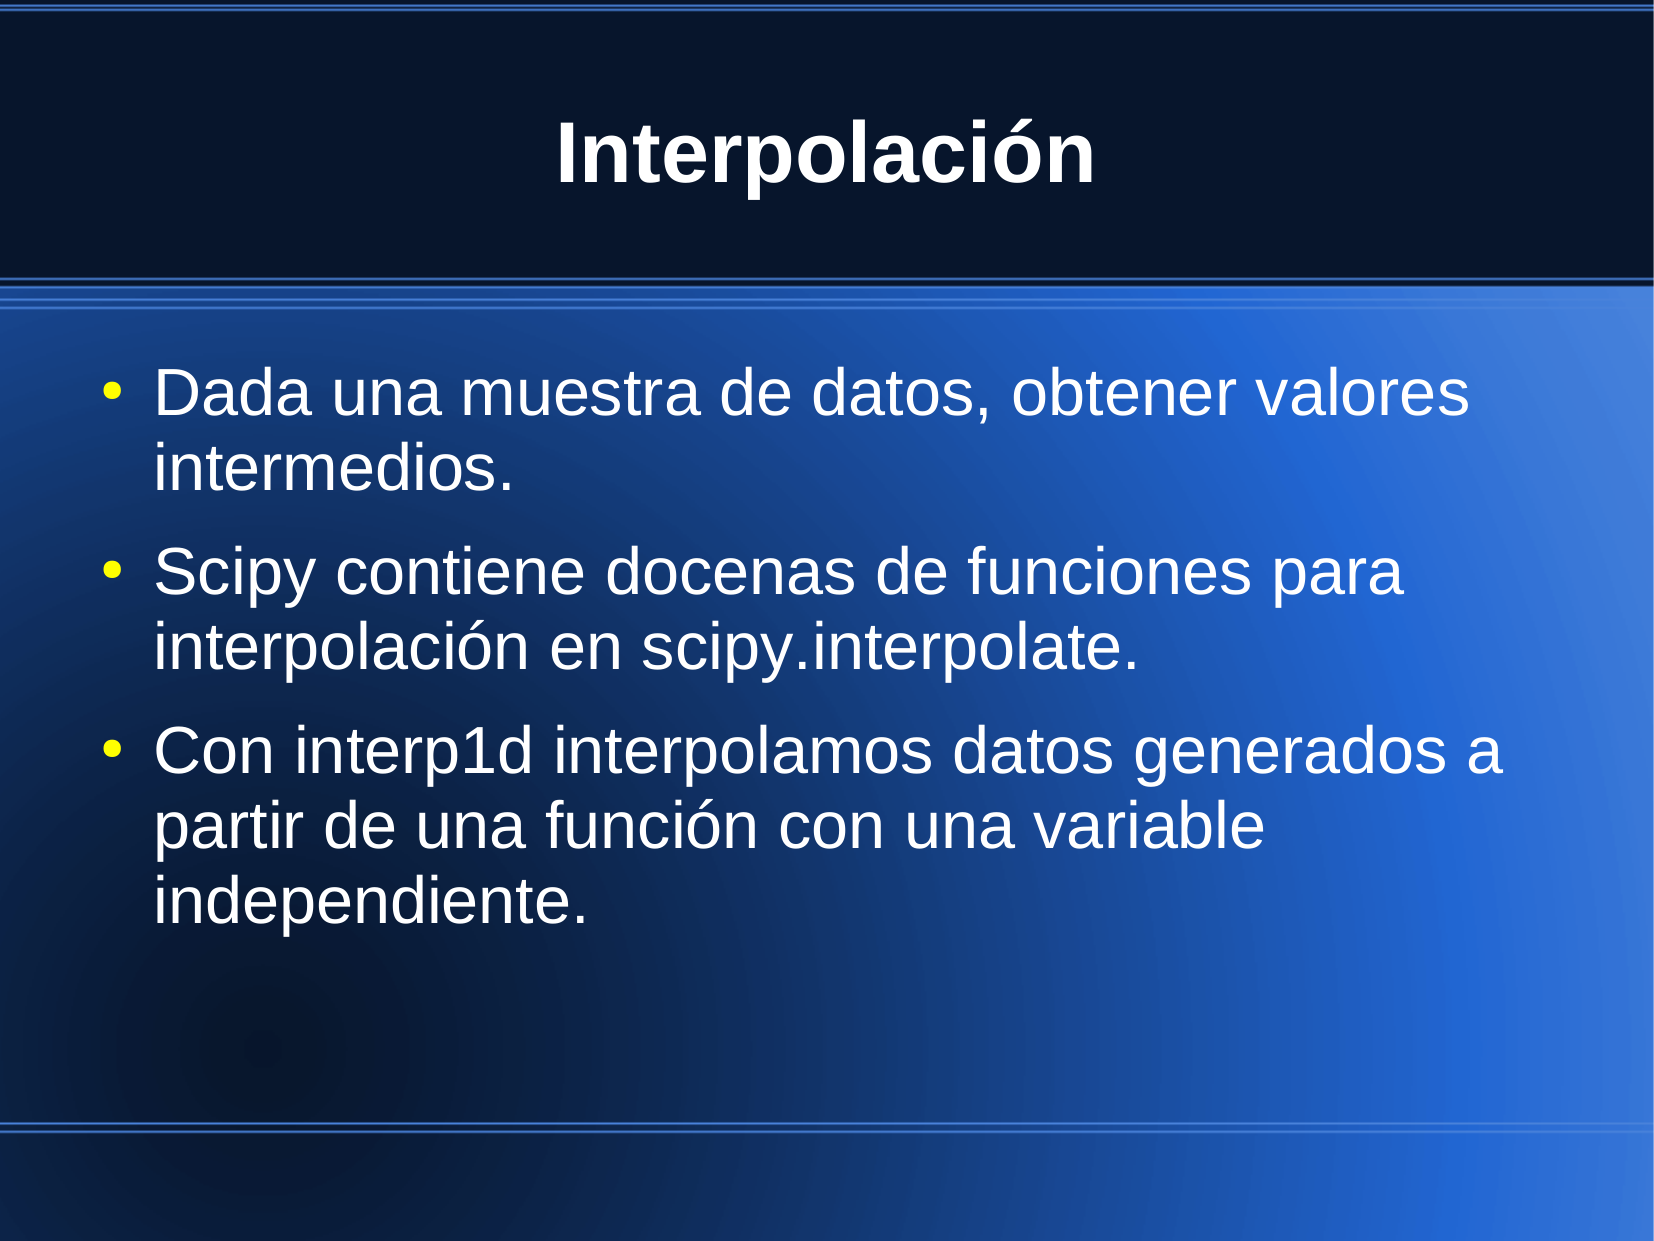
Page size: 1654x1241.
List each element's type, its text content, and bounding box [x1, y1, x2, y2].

picture [0, 0, 1654, 1241]
title Interpolación [82, 49, 1571, 257]
list Dada una muestra de datos, obtener valores intermedios. Scipy contiene docenas de funciones para interpolación en scipy.interpolate. Con interp1d interpolamos datos generados a partir de una función con una variable independiente. [82, 355, 1571, 1075]
